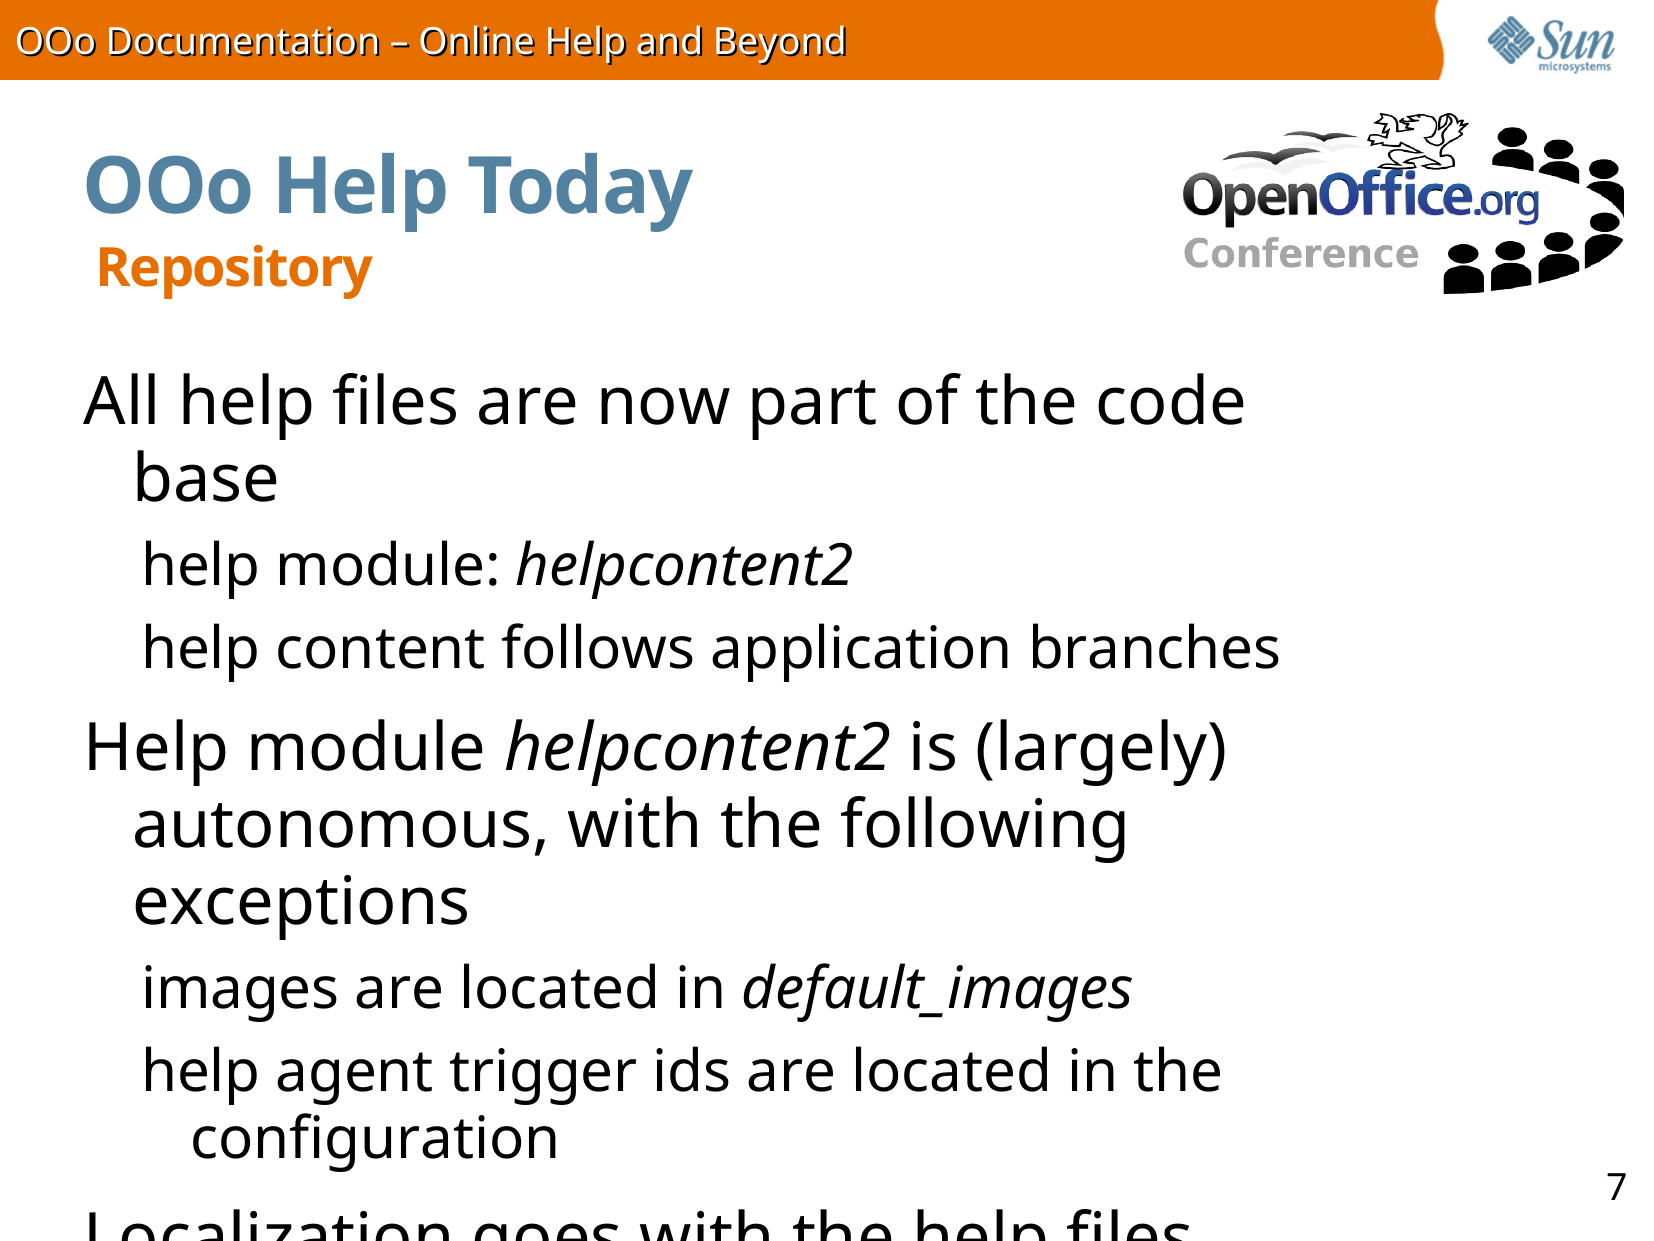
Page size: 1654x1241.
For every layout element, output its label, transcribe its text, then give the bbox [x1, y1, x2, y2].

picture [1183, 113, 1624, 294]
picture [0, 0, 1654, 80]
list All help files are now part of the code base help module: helpcontent2 help content follows application branches Help module helpcontent2 is (largely) autonomous, with the following exceptions images are located in default_images help agent trigger ids are located in the configuration Localization goes with the help files localize.sdf contains localized strings for all files in a directory [64, 362, 1401, 1144]
title OOo Help Today Repository [82, 135, 1585, 279]
